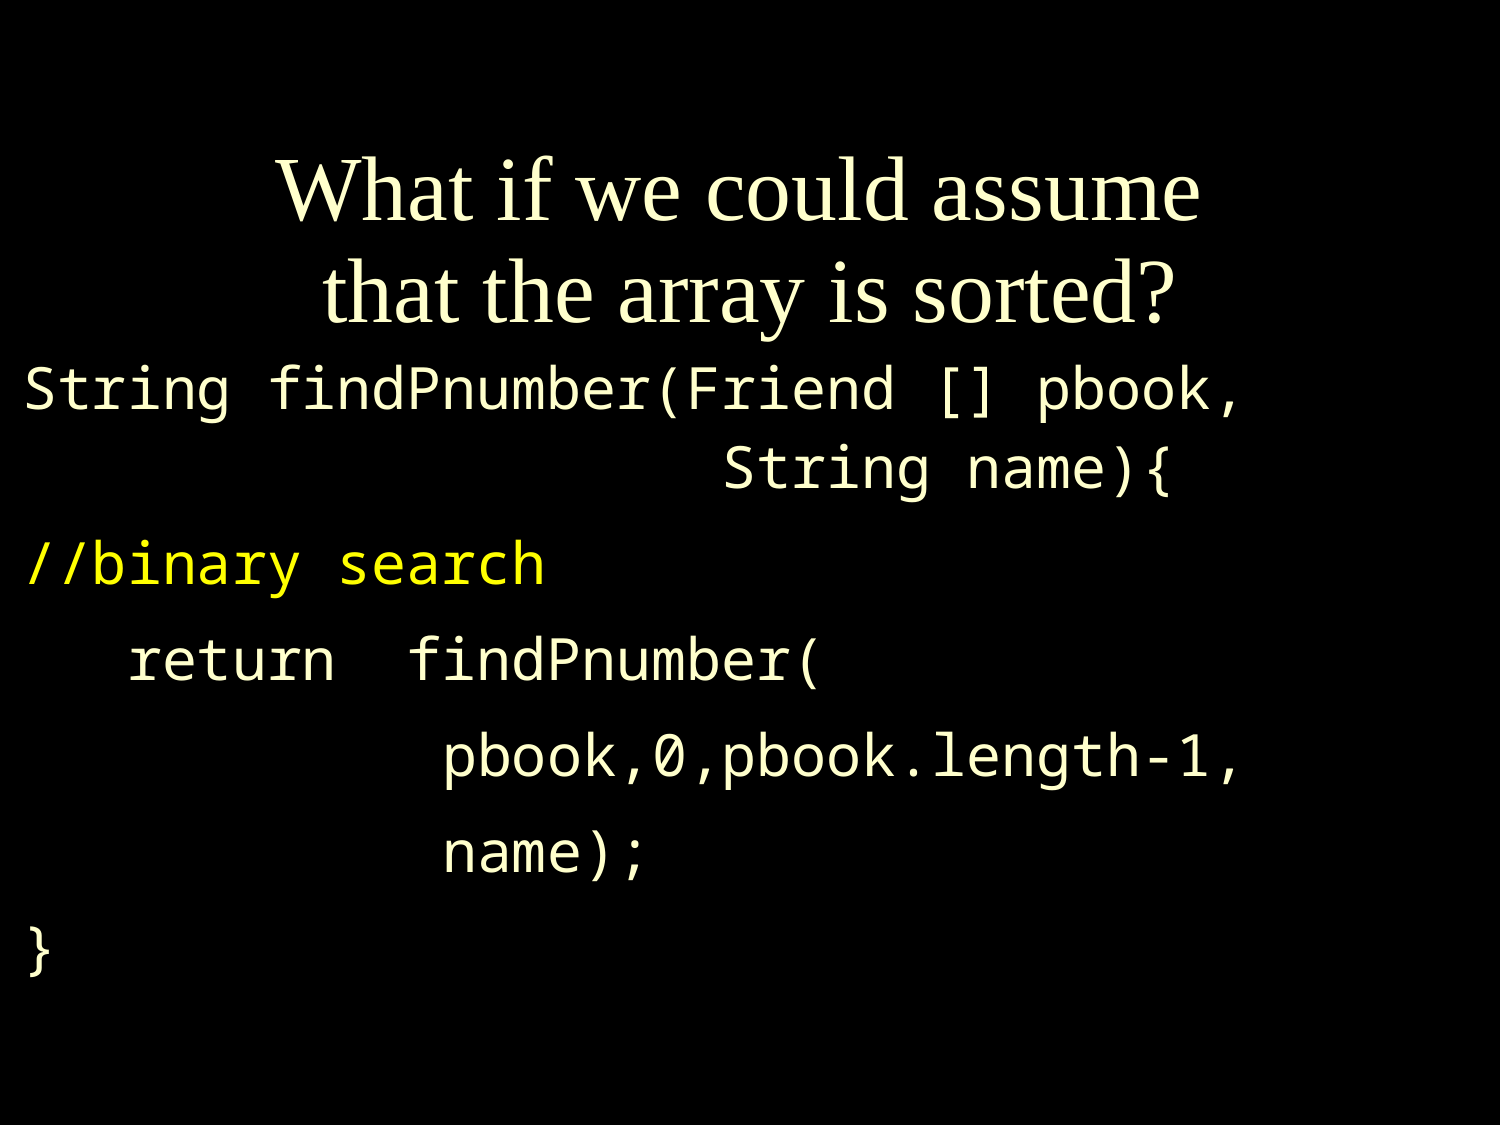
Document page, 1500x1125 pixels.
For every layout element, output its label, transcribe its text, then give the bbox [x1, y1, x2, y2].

list String findPnumber(Friend [] pbook, String name){ //binary search return findPnumber( pbook,0,pbook.length-1, name); } [22, 347, 1482, 1000]
title What if we could assume that the array is sorted? [22, 139, 1480, 343]
